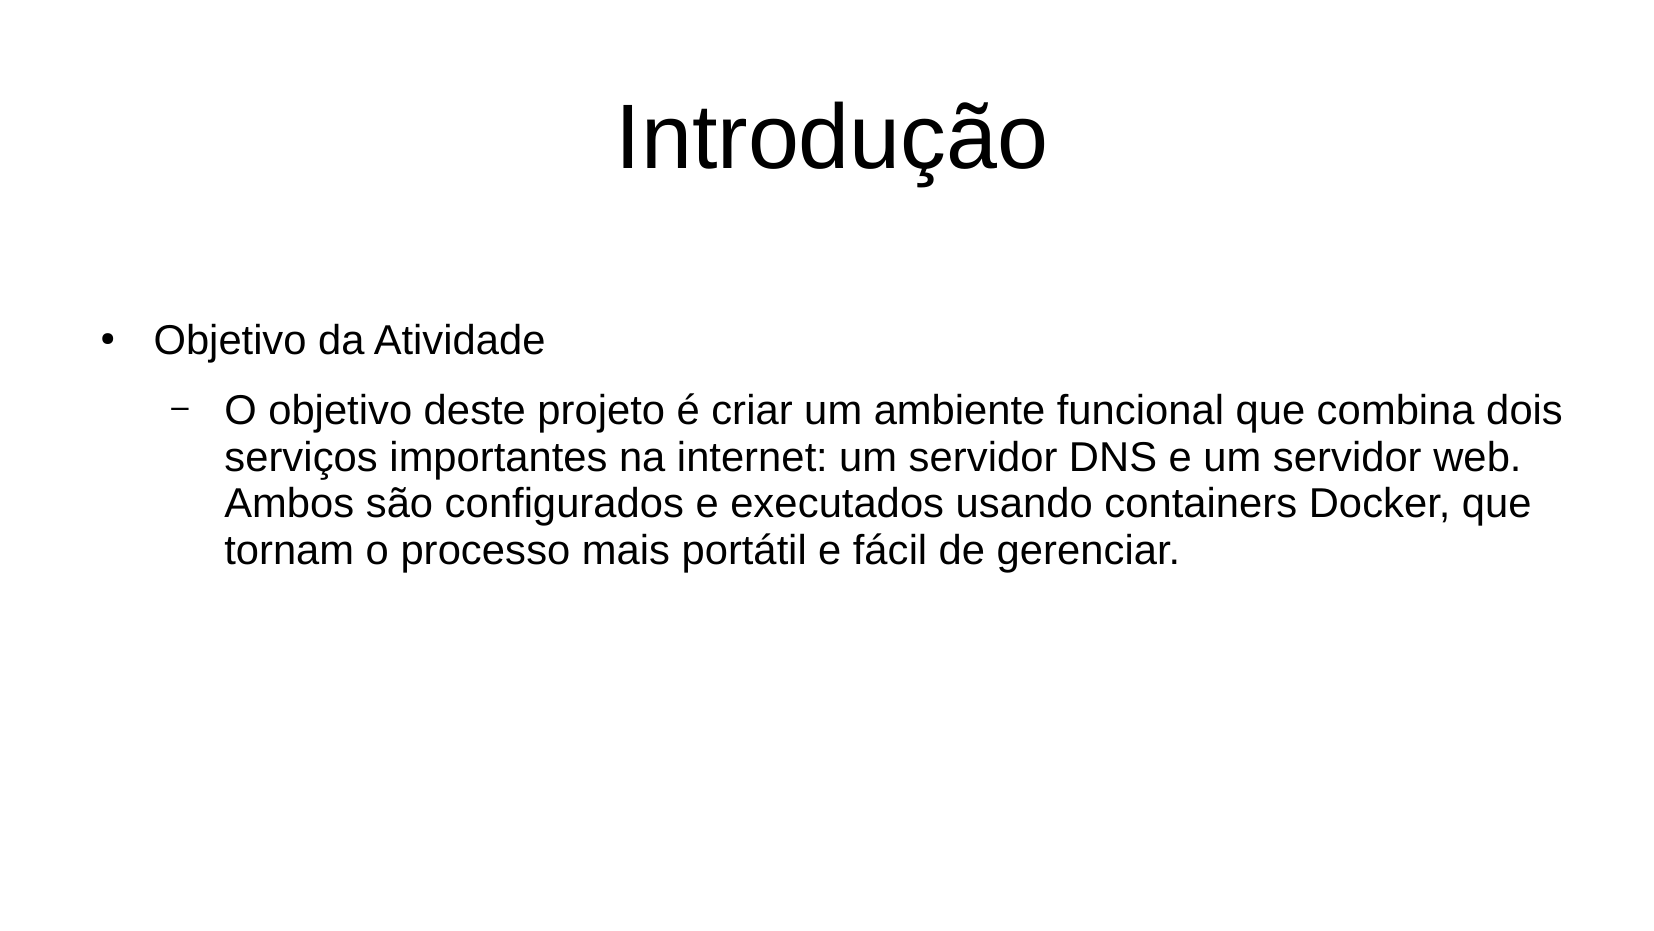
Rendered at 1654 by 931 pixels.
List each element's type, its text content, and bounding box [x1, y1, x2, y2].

title Introdução [88, 59, 1577, 215]
list Objetivo da Atividade O objetivo deste projeto é criar um ambiente funcional que combina dois serviços importantes na internet: um servidor DNS e um servidor web. Ambos são configurados e executados usando containers Docker, que tornam o processo mais portátil e fácil de gerenciar. [82, 316, 1571, 857]
